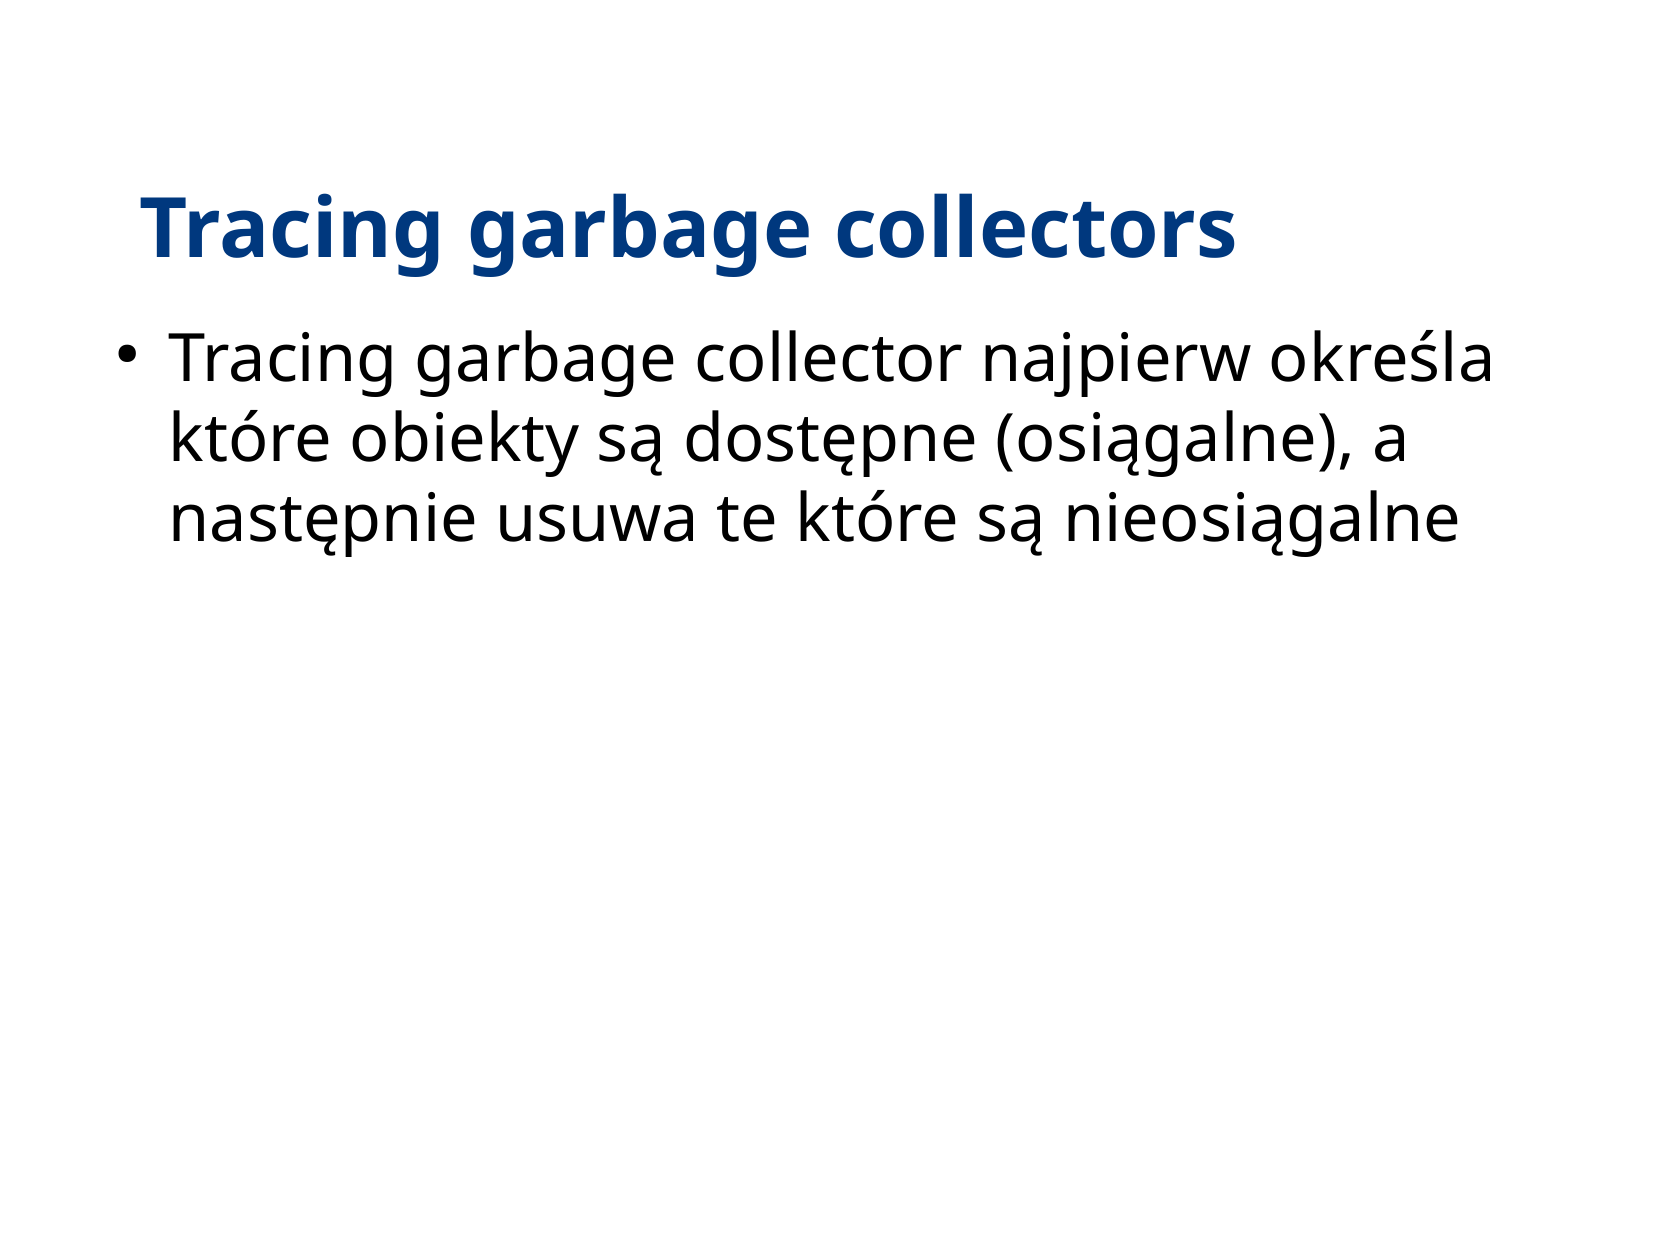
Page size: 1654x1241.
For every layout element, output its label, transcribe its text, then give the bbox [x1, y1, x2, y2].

title Tracing garbage collectors [82, 49, 1571, 290]
list Tracing garbage collector najpierw określa które obiekty są dostępne (osiągalne), a następnie usuwa te które są nieosiągalne [82, 299, 1571, 1176]
